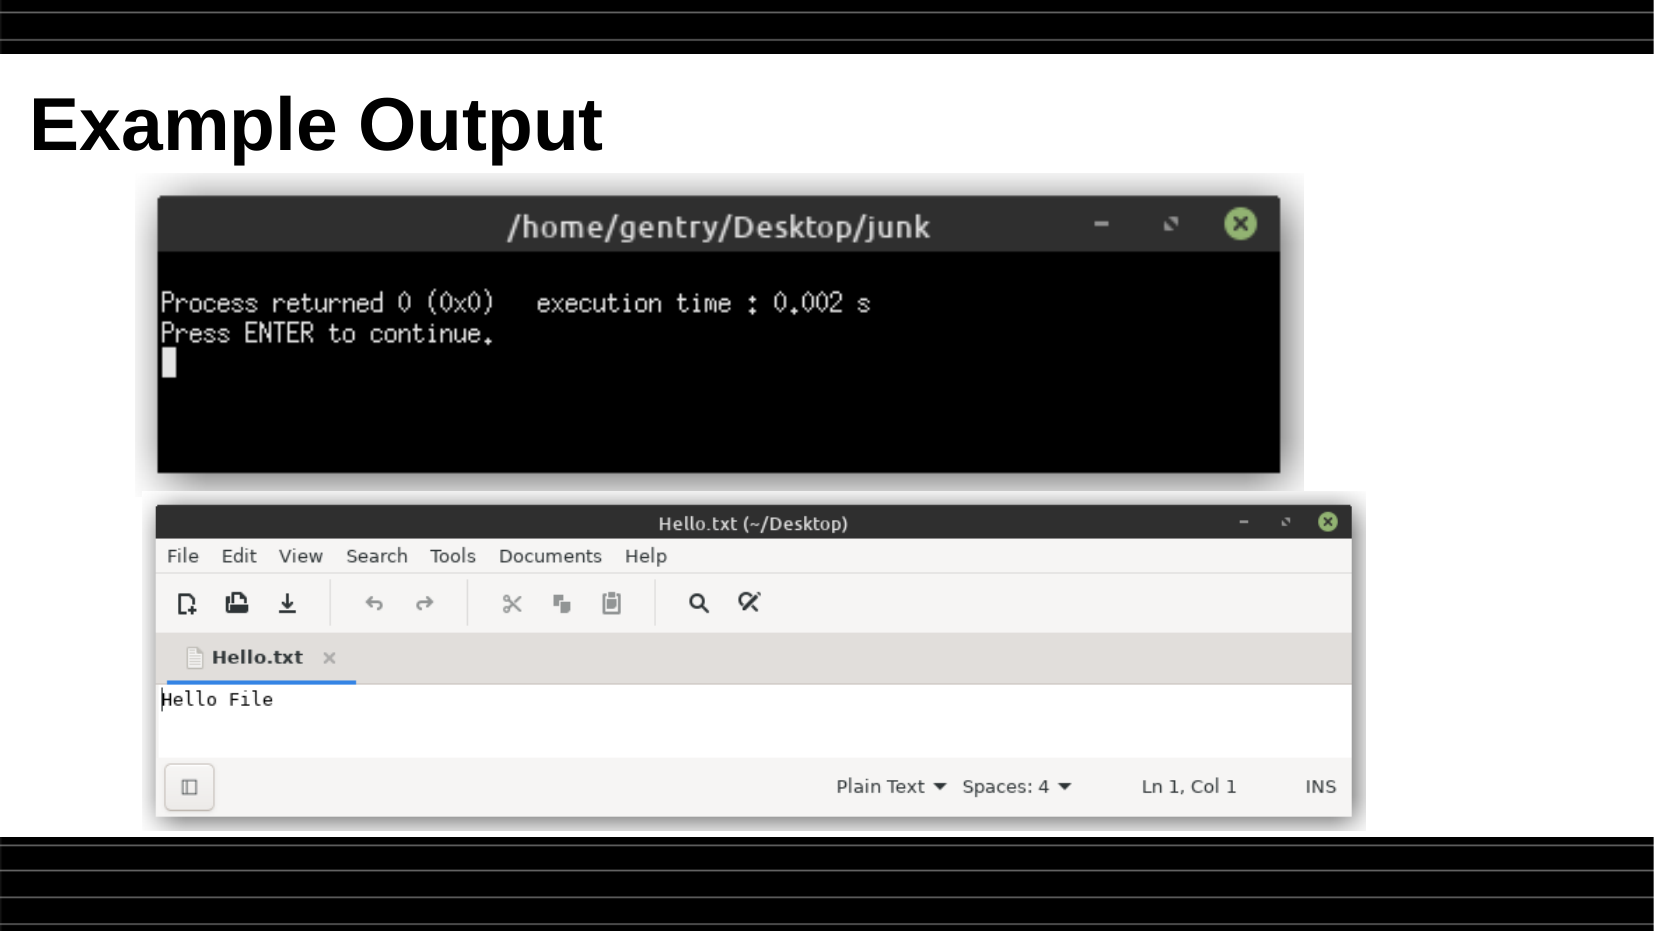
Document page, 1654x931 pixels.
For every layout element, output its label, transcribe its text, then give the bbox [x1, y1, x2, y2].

picture [0, 837, 1654, 931]
text_box Example Output [15, 75, 1591, 174]
picture [0, 0, 1654, 54]
picture [135, 173, 1366, 831]
